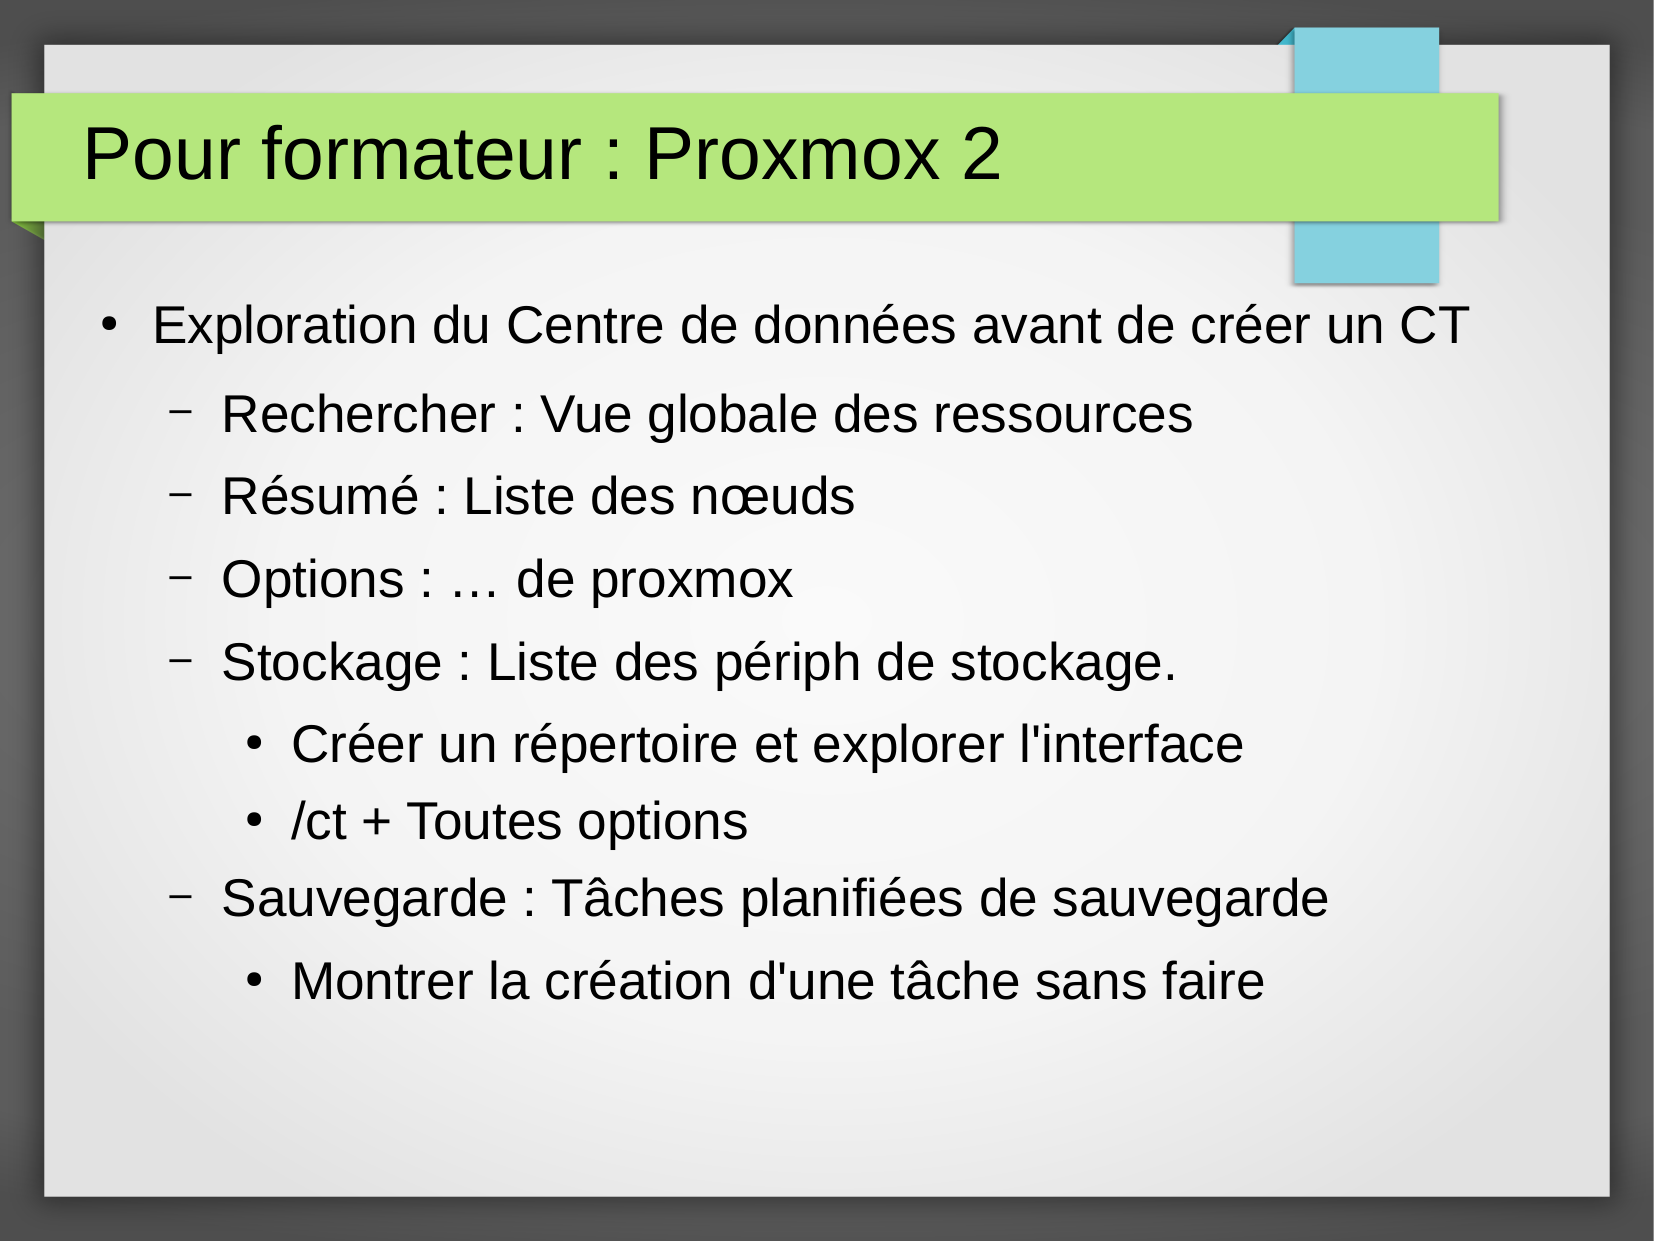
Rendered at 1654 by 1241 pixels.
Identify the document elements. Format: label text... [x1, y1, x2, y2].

list Exploration du Centre de données avant de créer un CT Rechercher : Vue globale des ressources Résumé : Liste des nœuds Options : … de proxmox Stockage : Liste des périph de stockage. Créer un répertoire et explorer l'interface /ct + Toutes options Sauvegarde : Tâches planifiées de sauvegarde Montrer la création d'une tâche sans faire [82, 295, 1571, 1015]
picture [0, 0, 1654, 1241]
title Pour formateur : Proxmox 2 [82, 94, 1264, 213]
